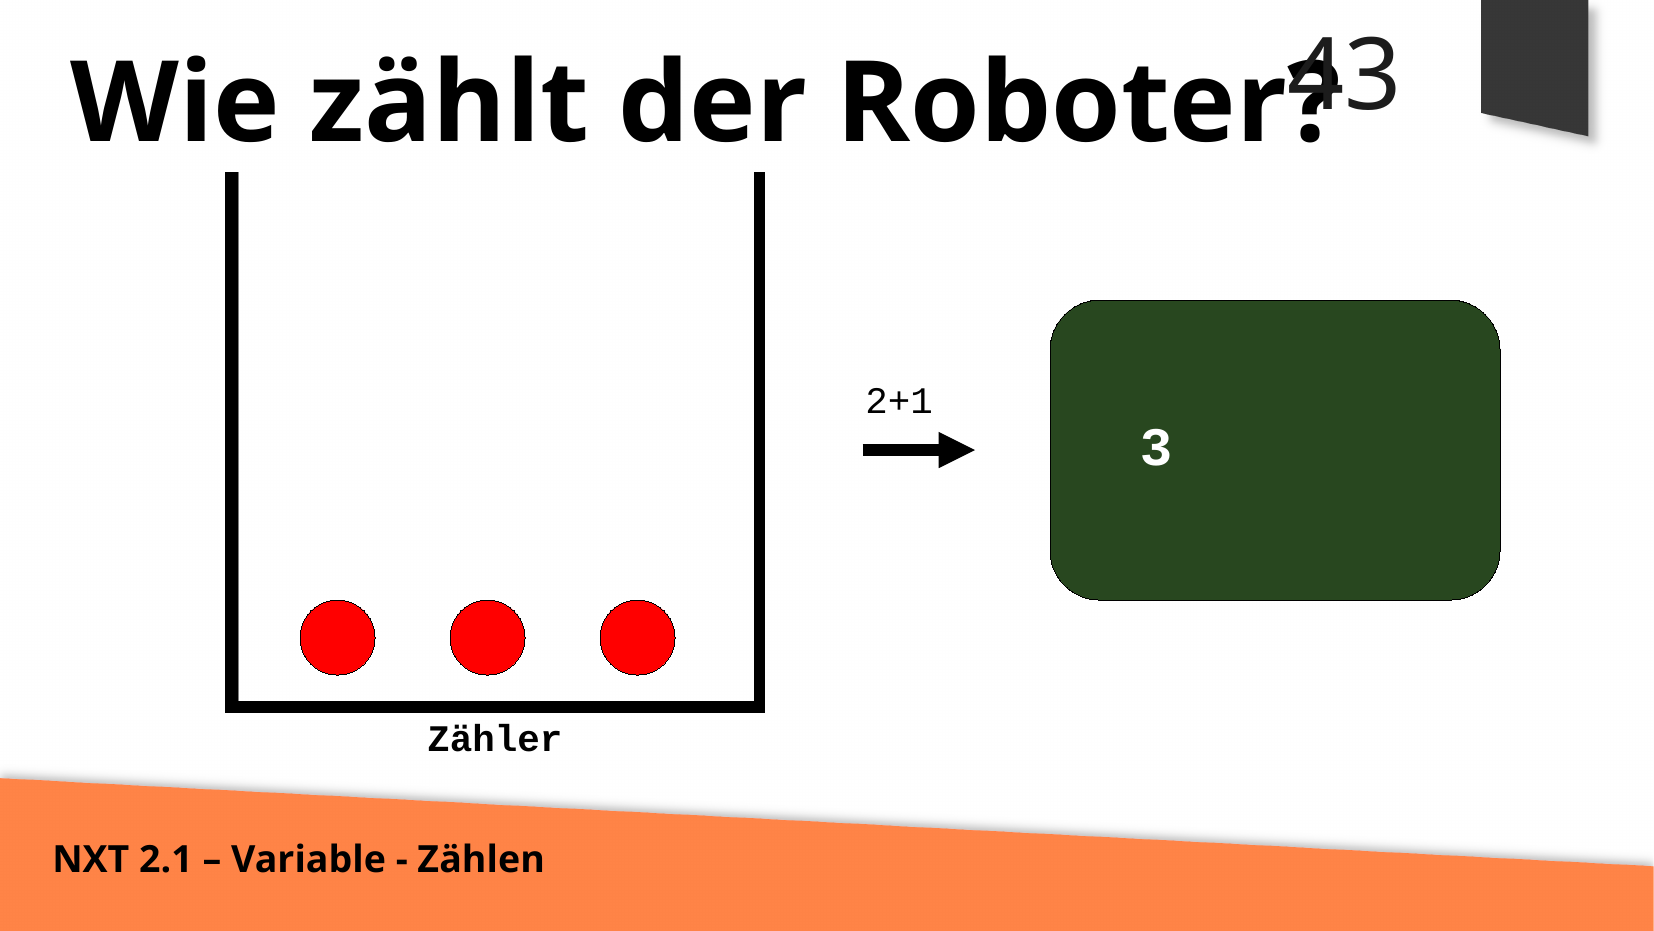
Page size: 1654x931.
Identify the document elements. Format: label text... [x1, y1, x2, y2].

text_box [300, 600, 376, 676]
text_box NXT 2.1 – Variable - Zählen [37, 825, 751, 901]
text_box 2+1 [850, 375, 1001, 433]
picture [0, 0, 1654, 931]
text_box 3 [1125, 412, 1426, 489]
text_box [600, 600, 676, 676]
text_box [450, 600, 526, 676]
picture [1380, 79, 1386, 100]
text_box <Foliennummer> [1463, 0, 1602, 157]
text_box [1050, 300, 1501, 601]
text_box Zähler [412, 712, 788, 770]
title Wie zählt der Roboter? [0, 7, 1380, 188]
picture [1380, 47, 1384, 64]
